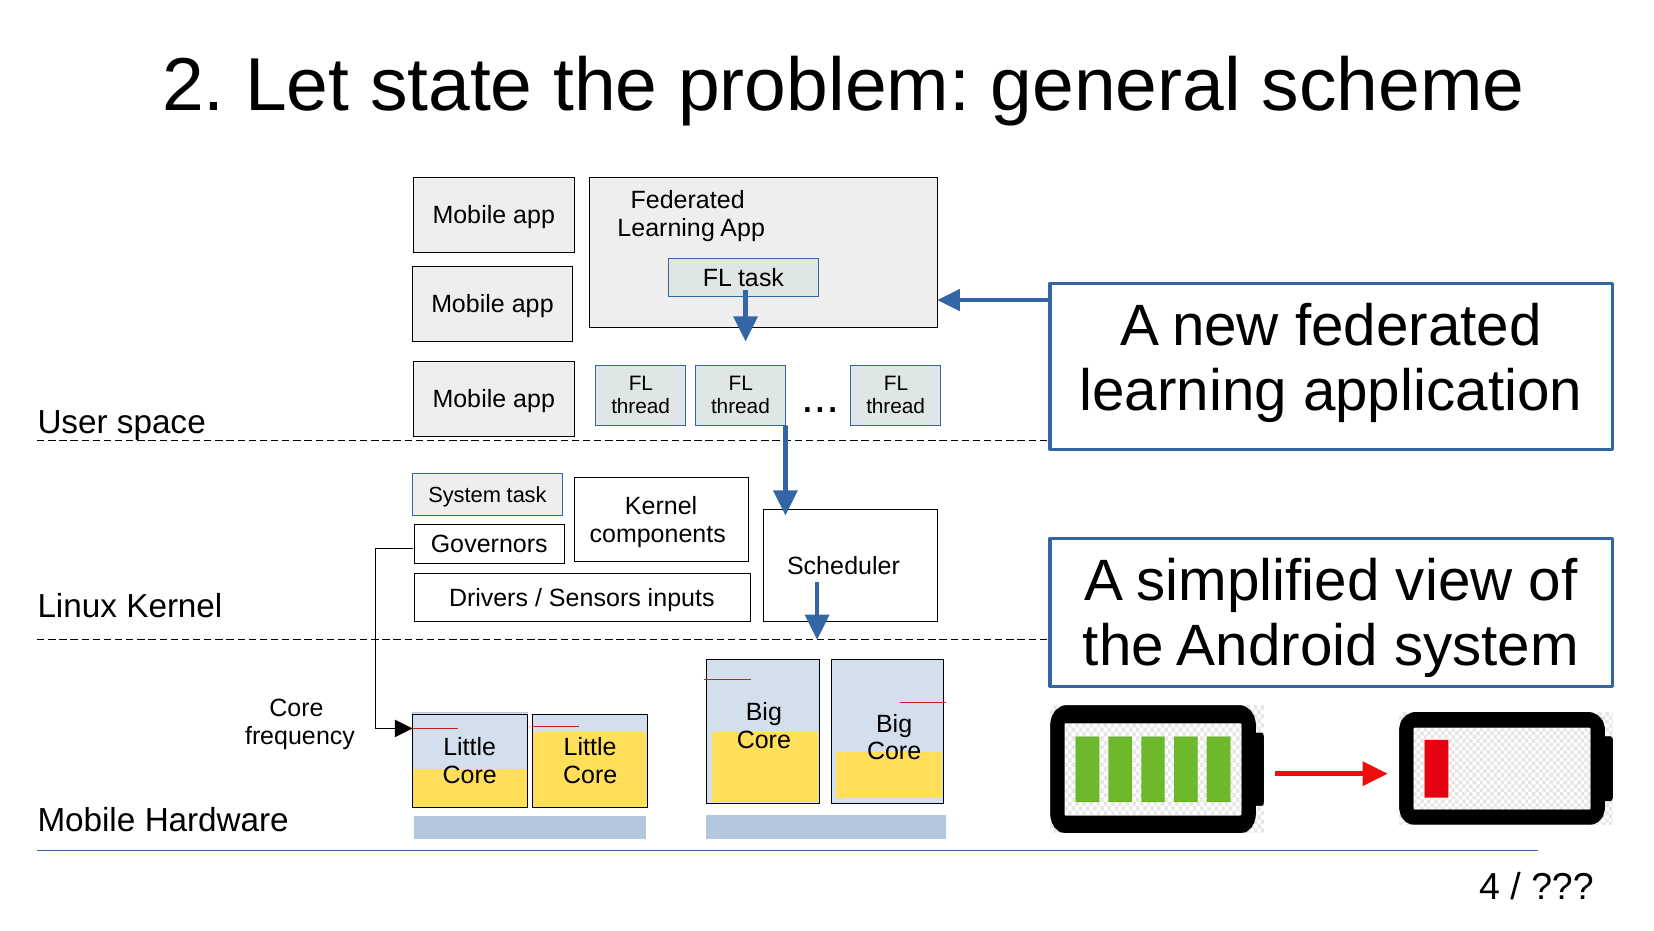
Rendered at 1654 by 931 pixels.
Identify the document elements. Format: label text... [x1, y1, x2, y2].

text_box ... [781, 359, 859, 435]
text_box Kernel components [574, 477, 749, 562]
text_box Mobile Hardware [37, 789, 376, 851]
text_box A new federated learning application [1050, 283, 1613, 450]
text_box Mobile app [412, 266, 573, 342]
text_box FL thread [595, 365, 686, 426]
text_box 4 / ??? [1464, 858, 1652, 929]
picture [1399, 712, 1613, 826]
text_box Big Core [706, 679, 822, 772]
text_box [706, 815, 946, 839]
text_box Mobile app [413, 177, 575, 253]
text_box Mobile app [413, 361, 575, 437]
text_box Scheduler [763, 509, 938, 622]
text_box [414, 816, 646, 839]
text_box System task [412, 473, 563, 516]
text_box Core frequency [225, 702, 376, 741]
text_box FL task [668, 258, 819, 297]
text_box [831, 659, 944, 804]
picture [1050, 705, 1264, 833]
text_box Governors [414, 524, 565, 564]
text_box FL thread [695, 365, 786, 426]
text_box Linux Kernel [37, 586, 301, 625]
text_box Big Core [836, 690, 952, 784]
text_box Federated Learning App [599, 195, 784, 233]
text_box A simplified view of the Android system [1050, 538, 1613, 687]
text_box FL thread [850, 365, 941, 426]
text_box Little Core [412, 714, 528, 808]
text_box Little Core [532, 714, 648, 808]
text_box [589, 177, 938, 328]
text_box Drivers / Sensors inputs [414, 573, 751, 622]
title 2. Let state the problem: general scheme [150, 0, 1538, 169]
text_box [706, 659, 820, 679]
text_box [706, 772, 820, 804]
text_box User space [37, 403, 301, 441]
